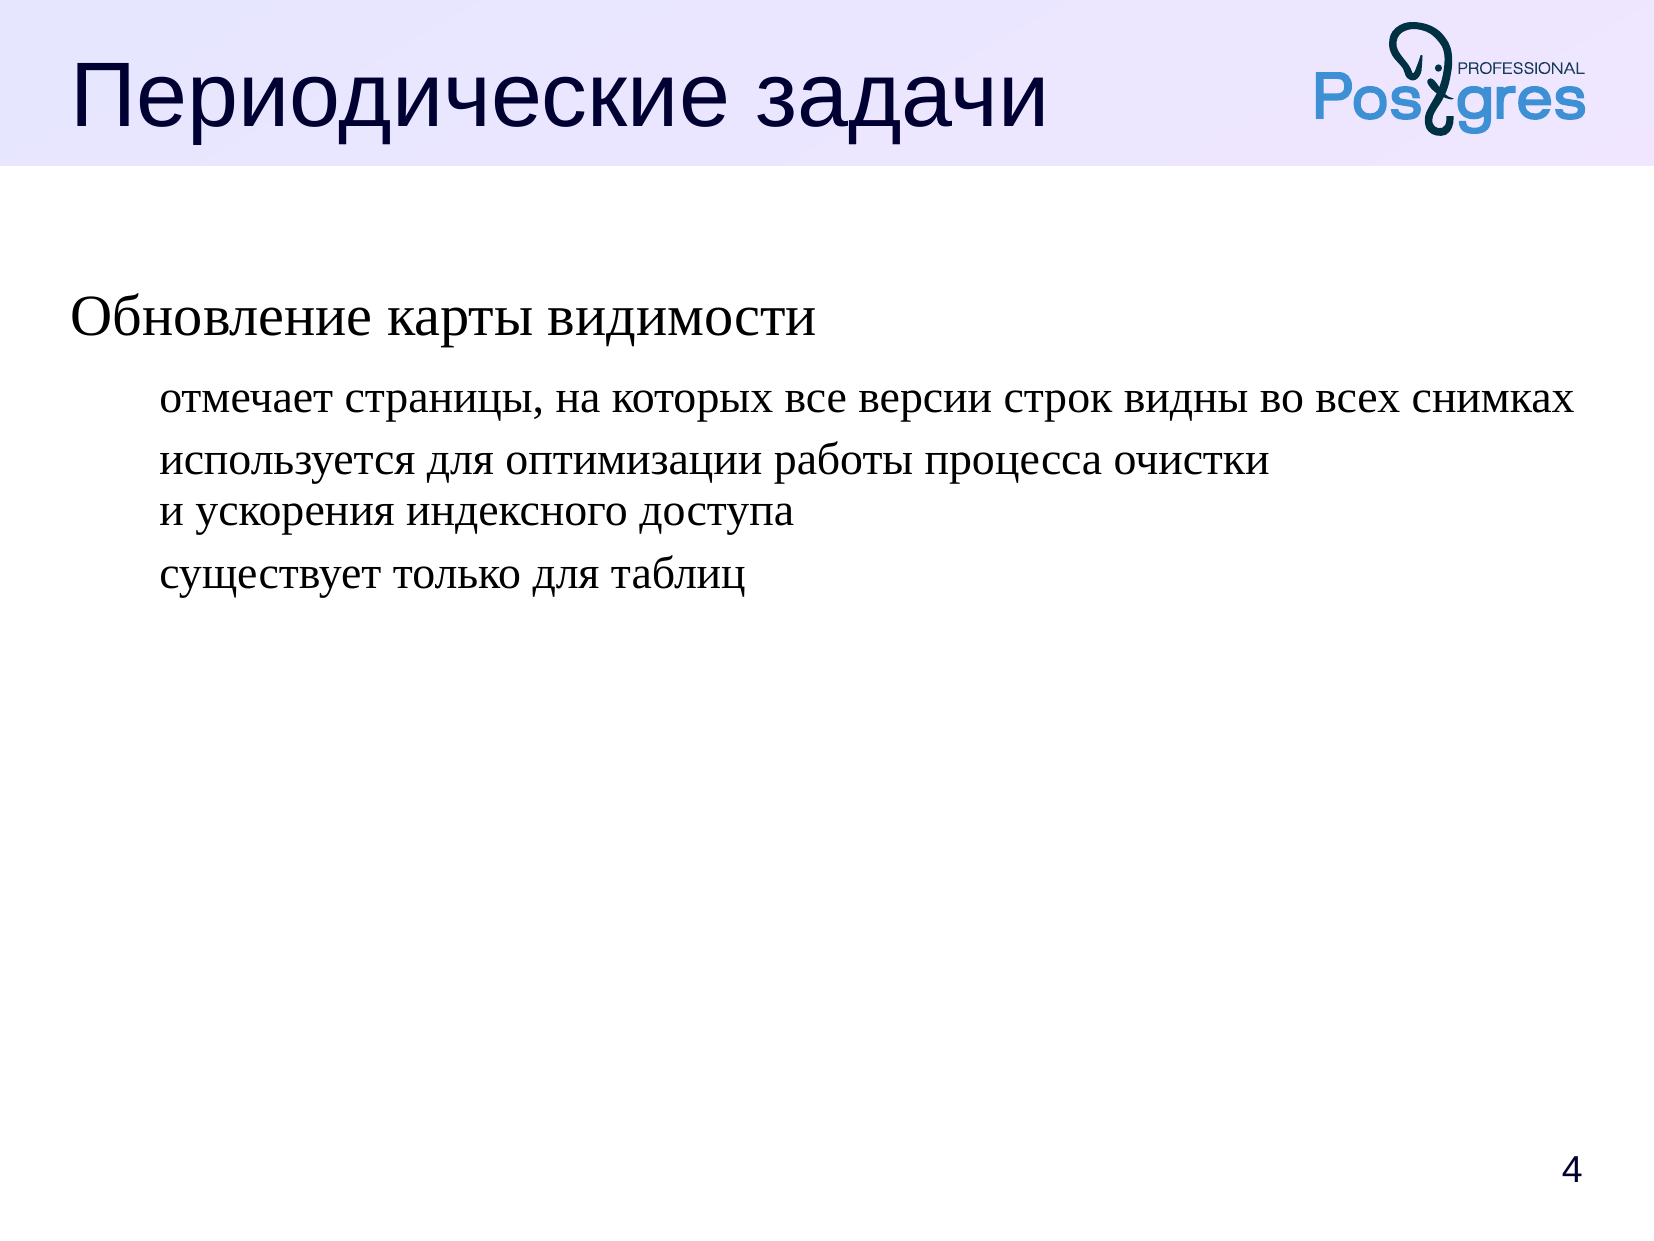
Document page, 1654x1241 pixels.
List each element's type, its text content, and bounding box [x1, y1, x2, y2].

list Обновление карты видимости отмечает страницы, на которых все версии строк видны во всех снимках используется для оптимизации работы процесса очистки и ускорения индексного доступа существует только для таблиц [70, 283, 1583, 1134]
title Периодические задачи [70, 43, 1241, 147]
